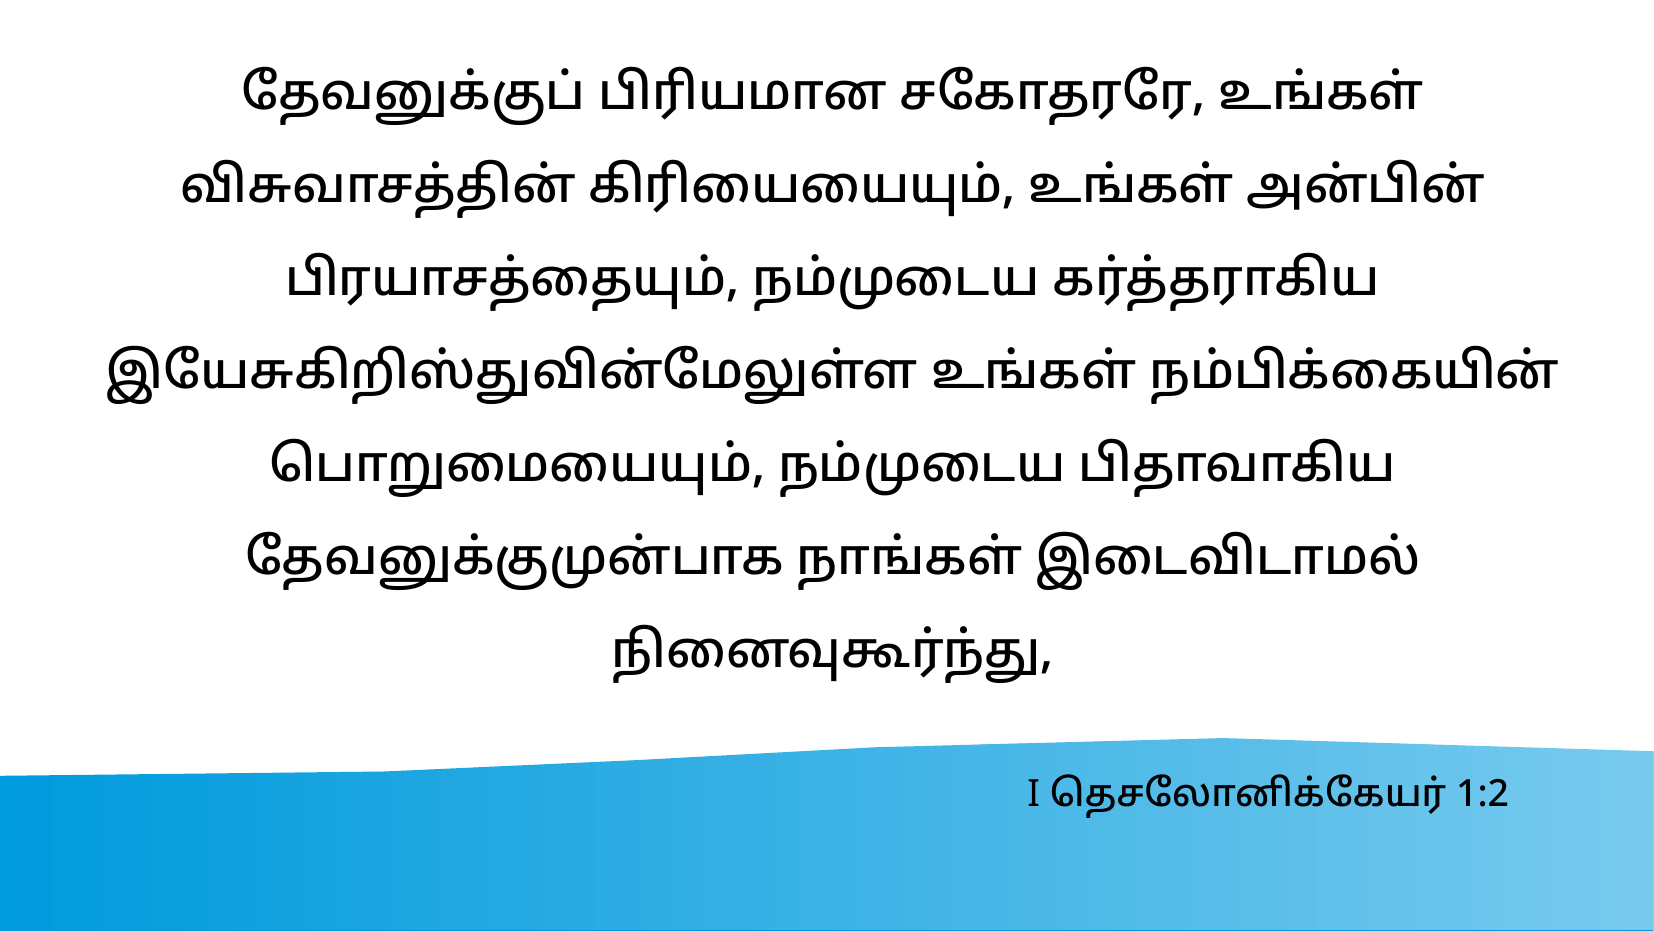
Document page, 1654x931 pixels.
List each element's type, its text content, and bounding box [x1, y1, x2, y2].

text_box I தெசலோனிக்கேயர் 1:2 [1012, 765, 1613, 826]
title தேவனுக்குப் பிரியமான சகோதரரே, உங்கள் விசுவாசத்தின் கிரியையையும், உங்கள் அன்பின் பிரயாசத்தையும், நம்முடைய கர்த்தராகிய இயேசுகிறிஸ்துவின்மேலுள்ள உங்கள் நம்பிக்கையின் பொறுமையையும், நம்முடைய பிதாவாகிய தேவனுக்குமுன்பாக நாங்கள் இடைவிடாமல் நினைவுகூர்ந்து, [94, 34, 1571, 686]
